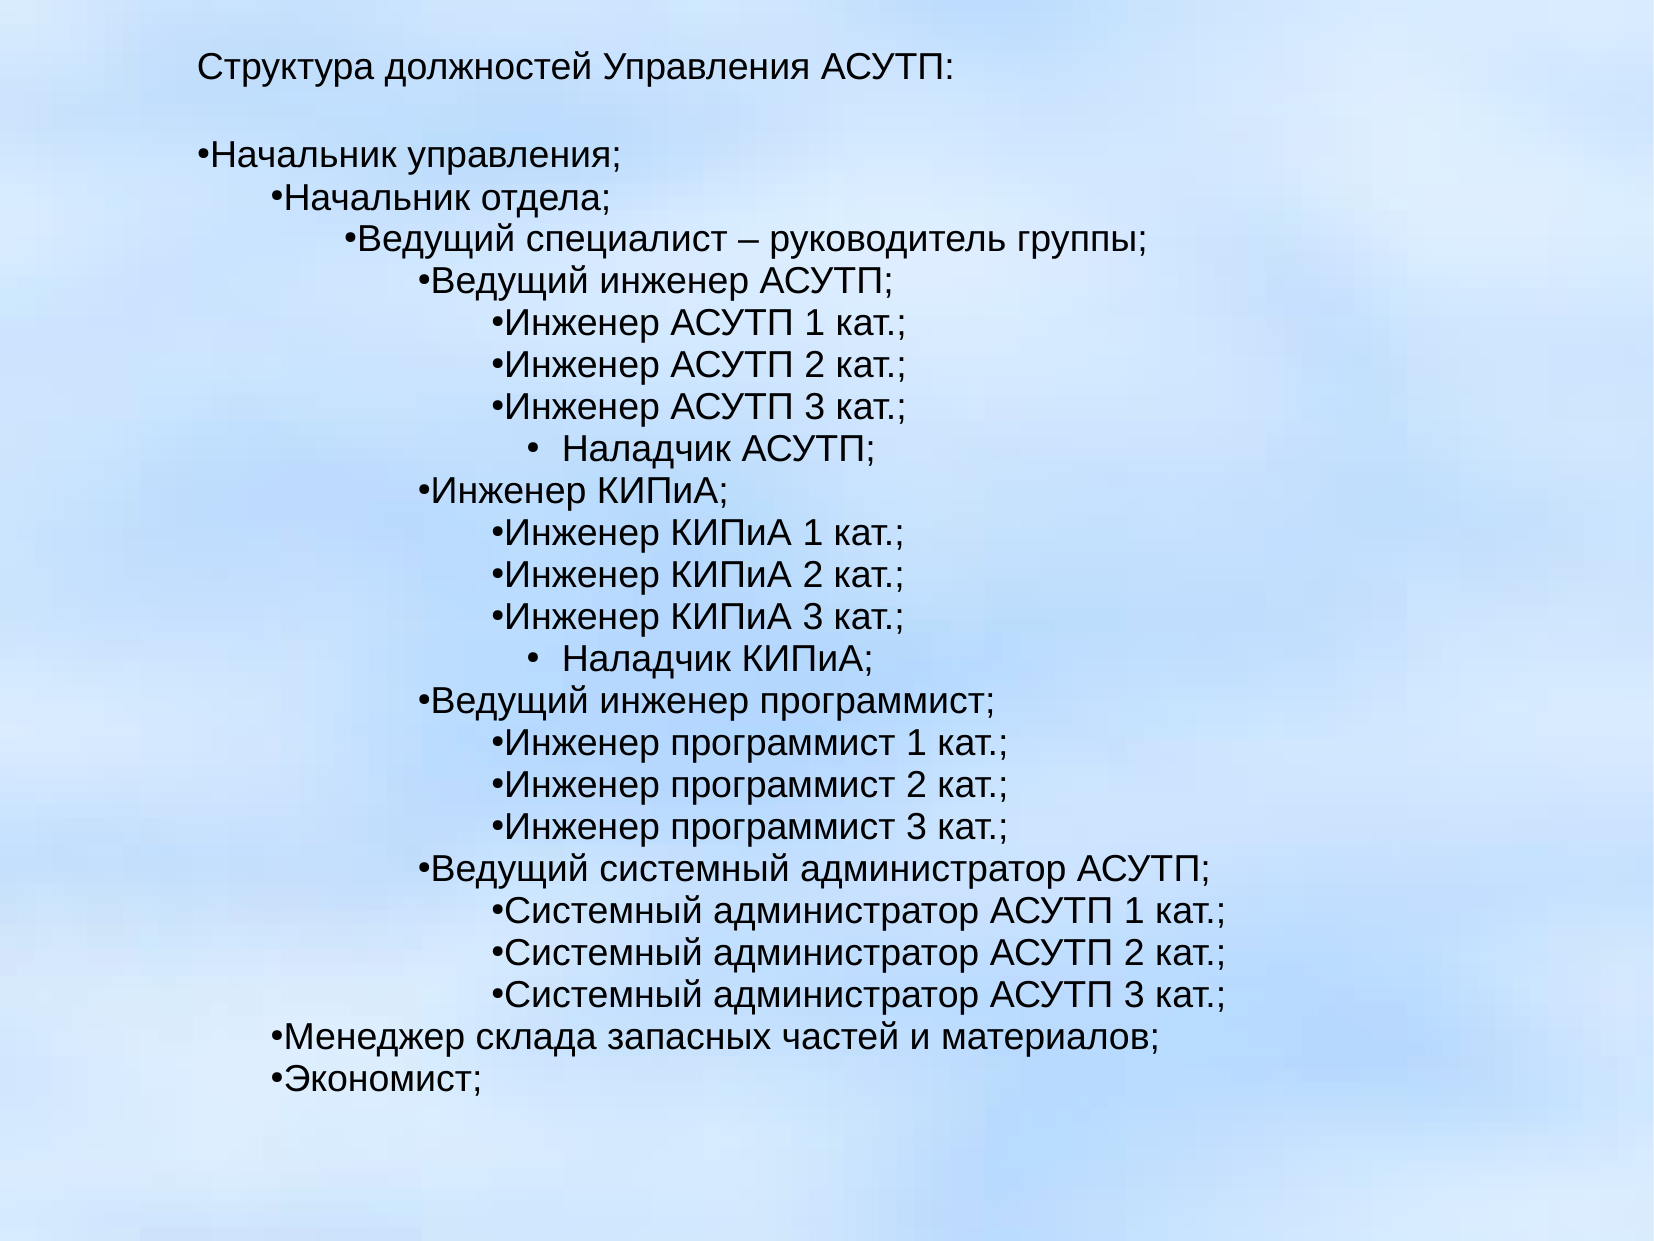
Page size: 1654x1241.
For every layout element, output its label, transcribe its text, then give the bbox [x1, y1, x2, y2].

text_box Структура должностей Управления АСУТП: Начальник управления; Начальник отдела; Ведущий специалист – руководитель группы; Ведущий инженер АСУТП; Инженер АСУТП 1 кат.; Инженер АСУТП 2 кат.; Инженер АСУТП 3 кат.; Наладчик АСУТП; Инженер КИПиА; Инженер КИПиА 1 кат.; Инженер КИПиА 2 кат.; Инженер КИПиА 3 кат.; Наладчик КИПиА; Ведущий инженер программист; Инженер программист 1 кат.; Инженер программист 2 кат.; Инженер программист 3 кат.; Ведущий системный администратор АСУТП; Системный администратор АСУТП 1 кат.; Системный администратор АСУТП 2 кат.; Системный администратор АСУТП 3 кат.; Менеджер склада запасных частей и материалов; Экономист; [182, 38, 1472, 1202]
picture [0, 0, 1654, 1241]
